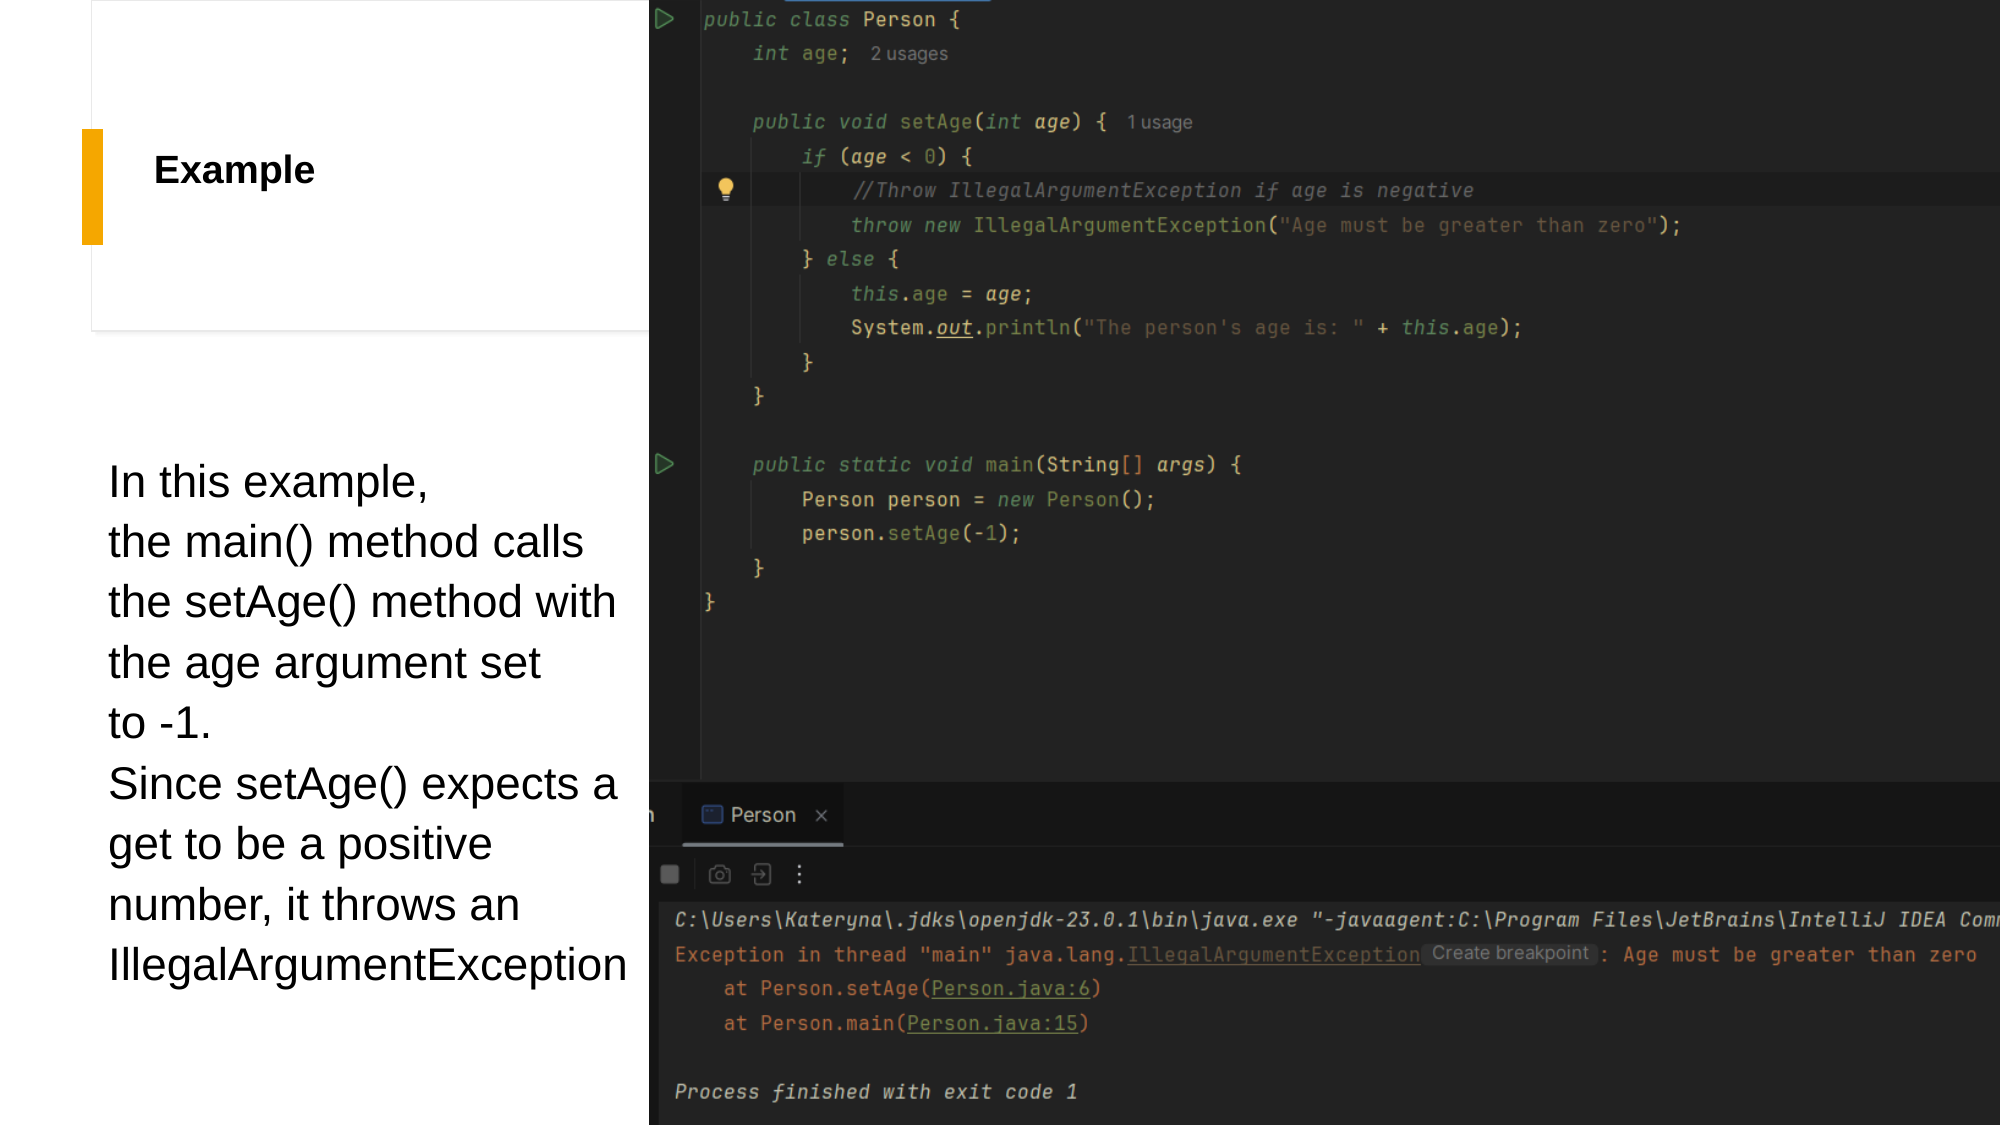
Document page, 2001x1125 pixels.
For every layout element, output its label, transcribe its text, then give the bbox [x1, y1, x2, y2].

title Example [138, 61, 649, 239]
picture [649, 0, 2000, 1125]
list In this example, the main() method calls the setAge() method with the age argument set to -1. Since setAge() expects aget to be a positive number, it throws an IllegalArgumentException [93, 362, 649, 1064]
